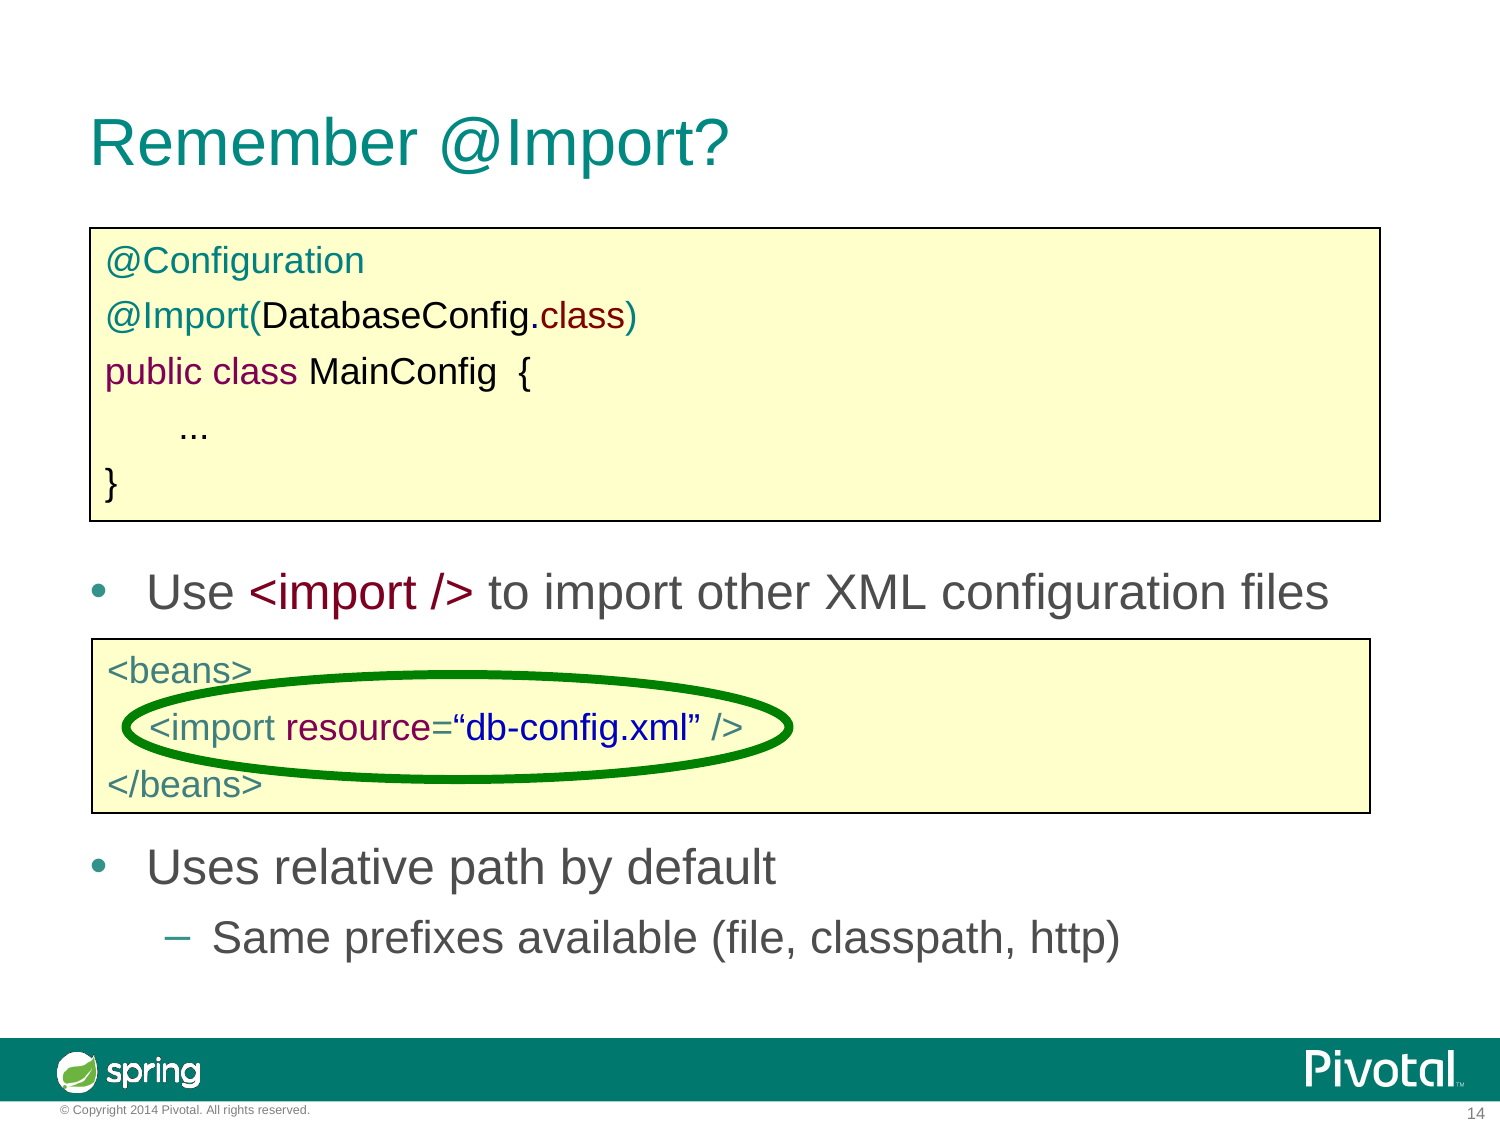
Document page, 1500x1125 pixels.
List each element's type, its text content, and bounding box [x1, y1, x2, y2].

list Use <import /> to import other XML configuration files Uses relative path by default Same prefixes available (file, classpath, http) [75, 262, 1426, 1038]
text_box @Configuration @Import(DatabaseConfig.class) public class MainConfig { ... } [90, 228, 1381, 522]
title Remember @Import? [75, 45, 1426, 233]
picture [32, 1041, 210, 1103]
list <beans> <import resource=“db-config.xml” /> </beans> [92, 638, 1371, 813]
picture [1306, 1050, 1464, 1087]
